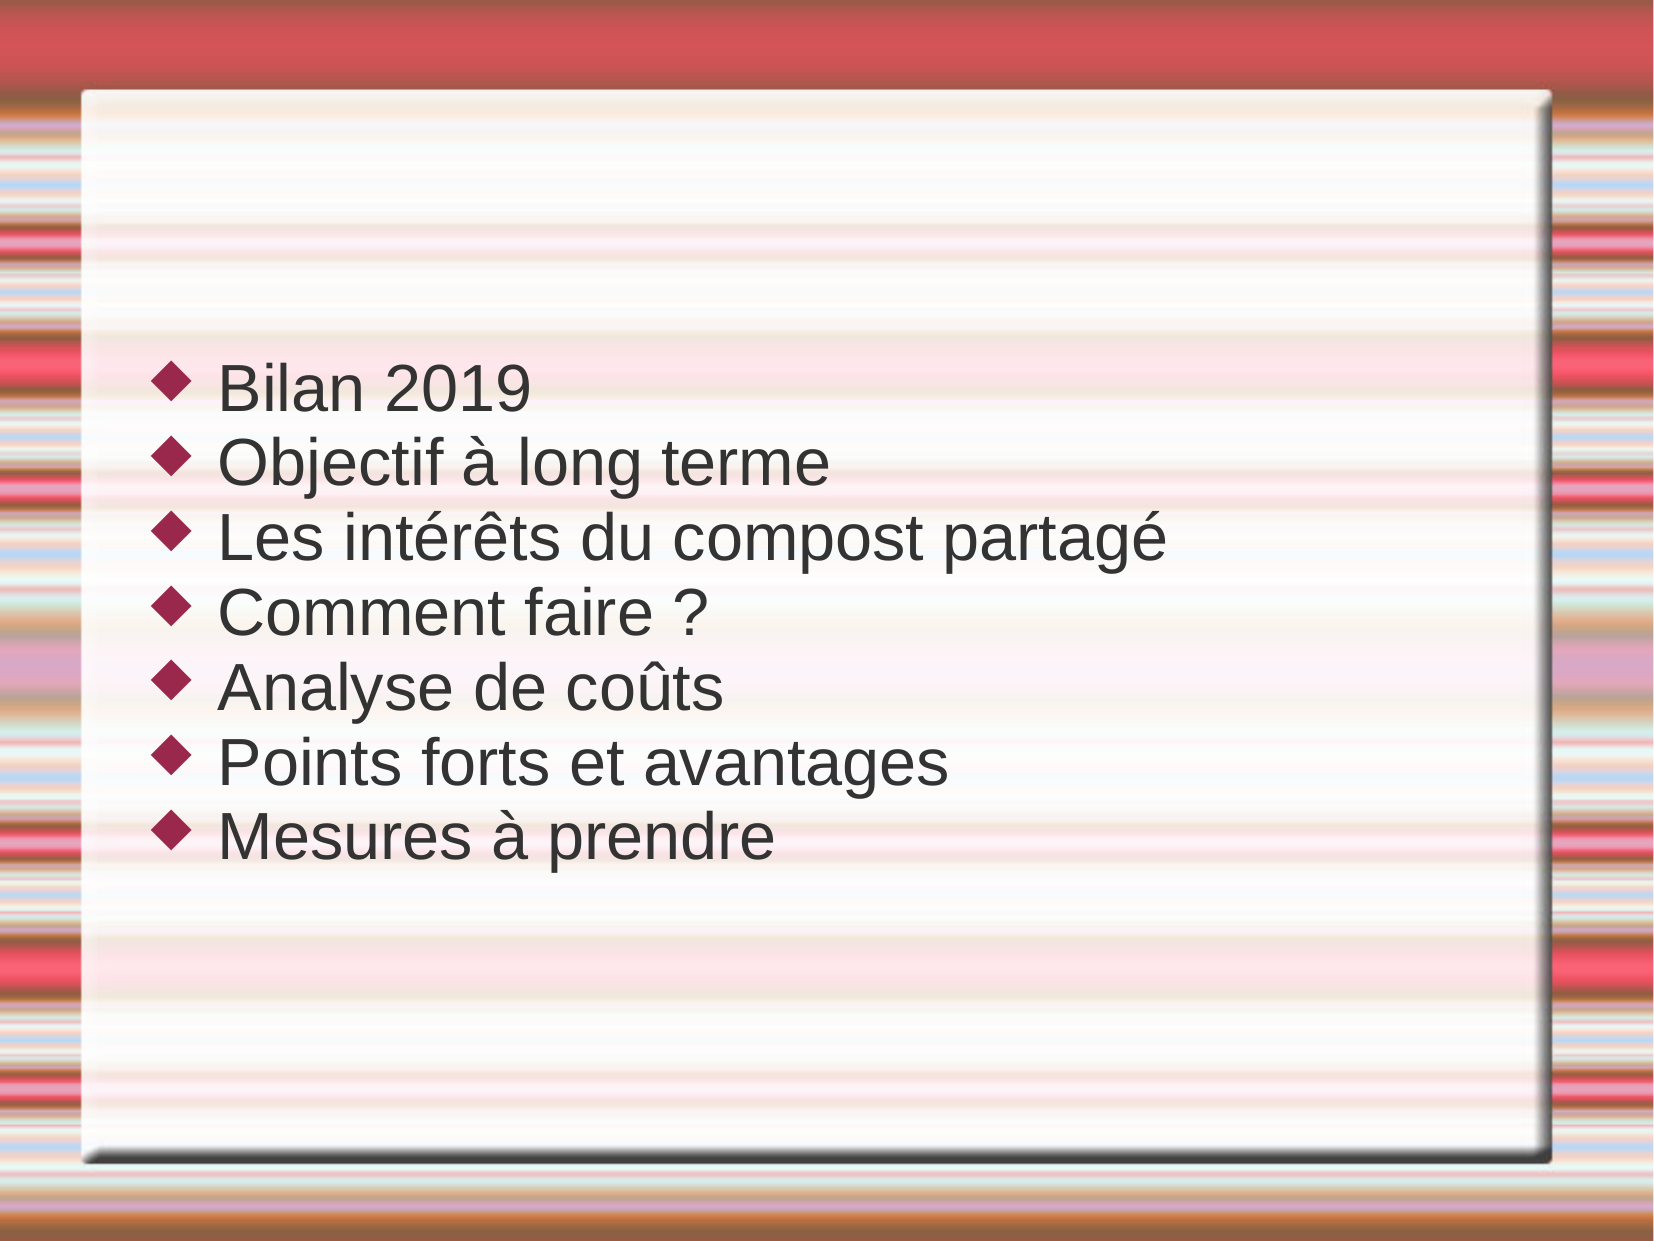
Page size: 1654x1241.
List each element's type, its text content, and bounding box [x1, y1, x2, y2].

list Bilan 2019 Objectif à long terme Les intérêts du compost partagé Comment faire ? Analyse de coûts Points forts et avantages Mesures à prendre [134, 350, 1516, 1132]
picture [0, 0, 1654, 1241]
